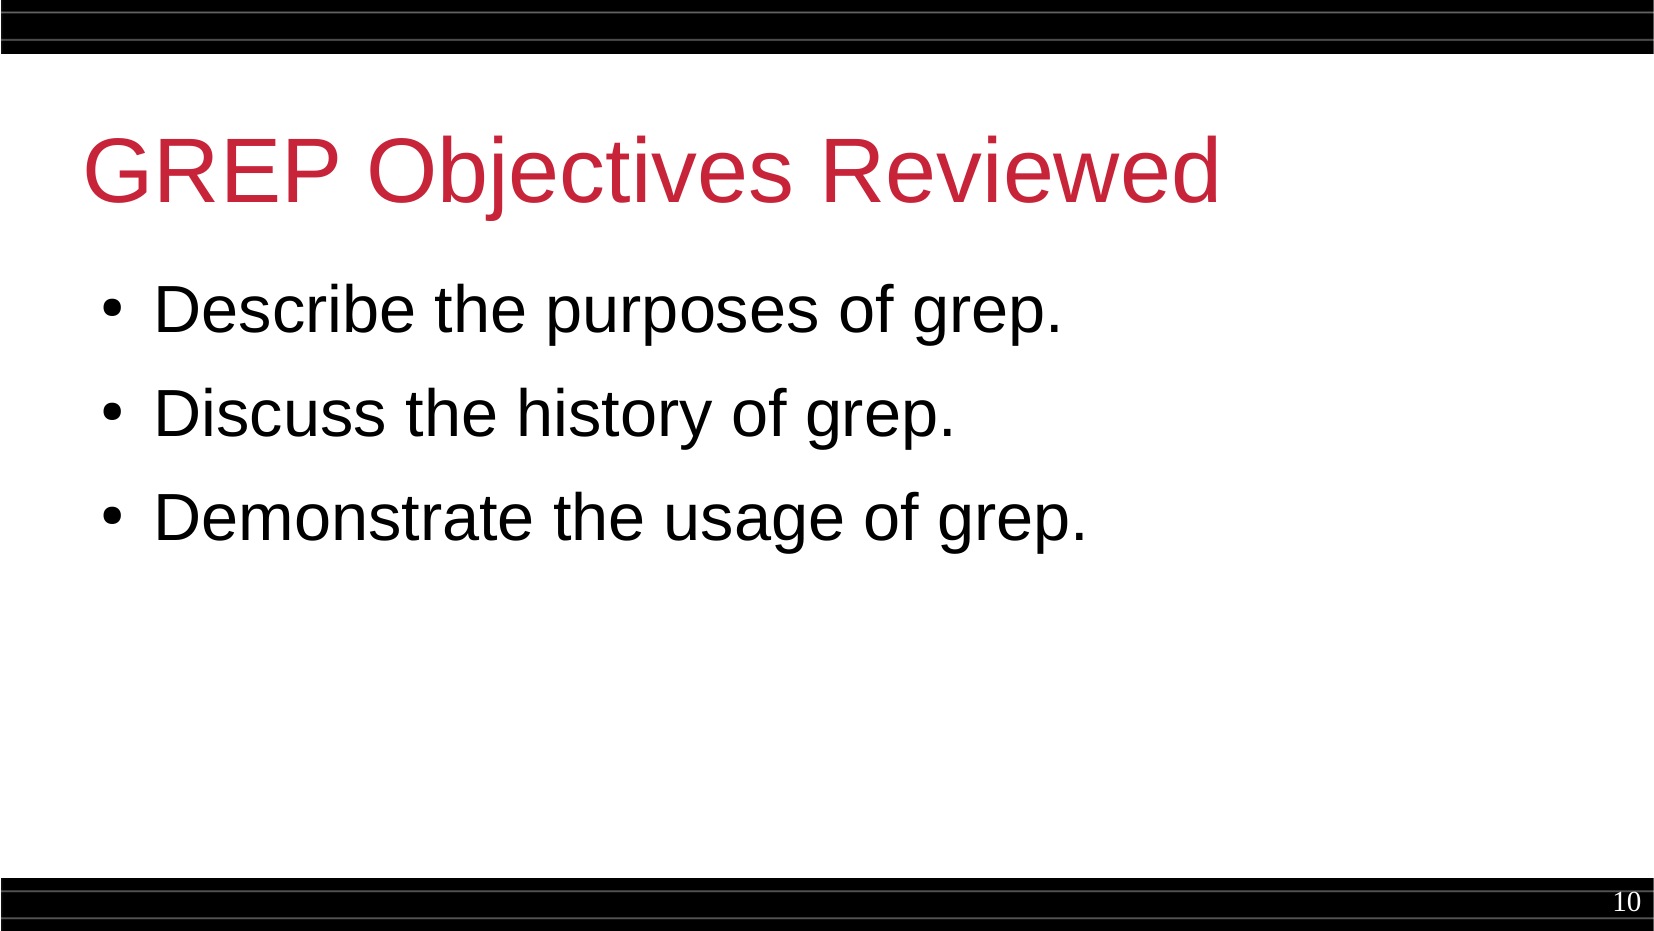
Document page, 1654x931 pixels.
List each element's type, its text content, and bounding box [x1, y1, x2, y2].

picture [1, 0, 1654, 54]
title GREP Objectives Reviewed [82, 92, 1571, 249]
picture [1, 878, 1654, 931]
list Describe the purposes of grep. Discuss the history of grep. Demonstrate the usage of grep. [82, 271, 1571, 851]
